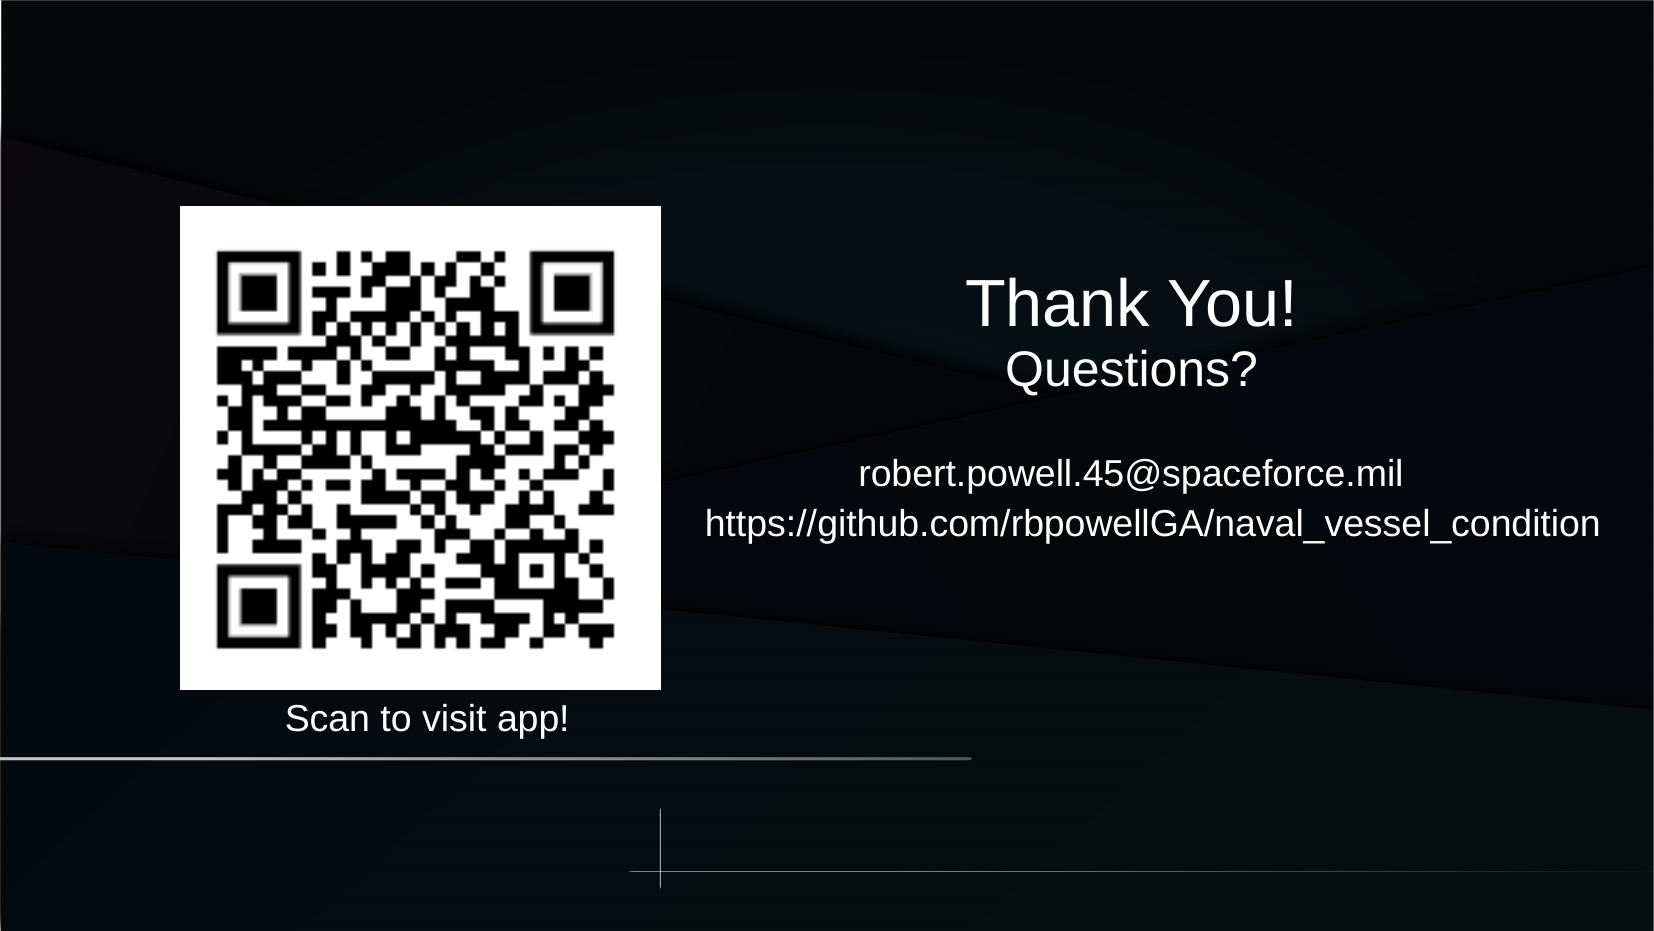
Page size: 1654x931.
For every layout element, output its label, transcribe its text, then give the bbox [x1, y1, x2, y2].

text_box Scan to visit app! [270, 690, 781, 747]
picture [0, 0, 1654, 931]
text_box Thank You! Questions? robert.powell.45@spaceforce.mil [749, 258, 1515, 495]
text_box https://github.com/rbpowellGA/naval_vessel_condition [690, 495, 1636, 594]
